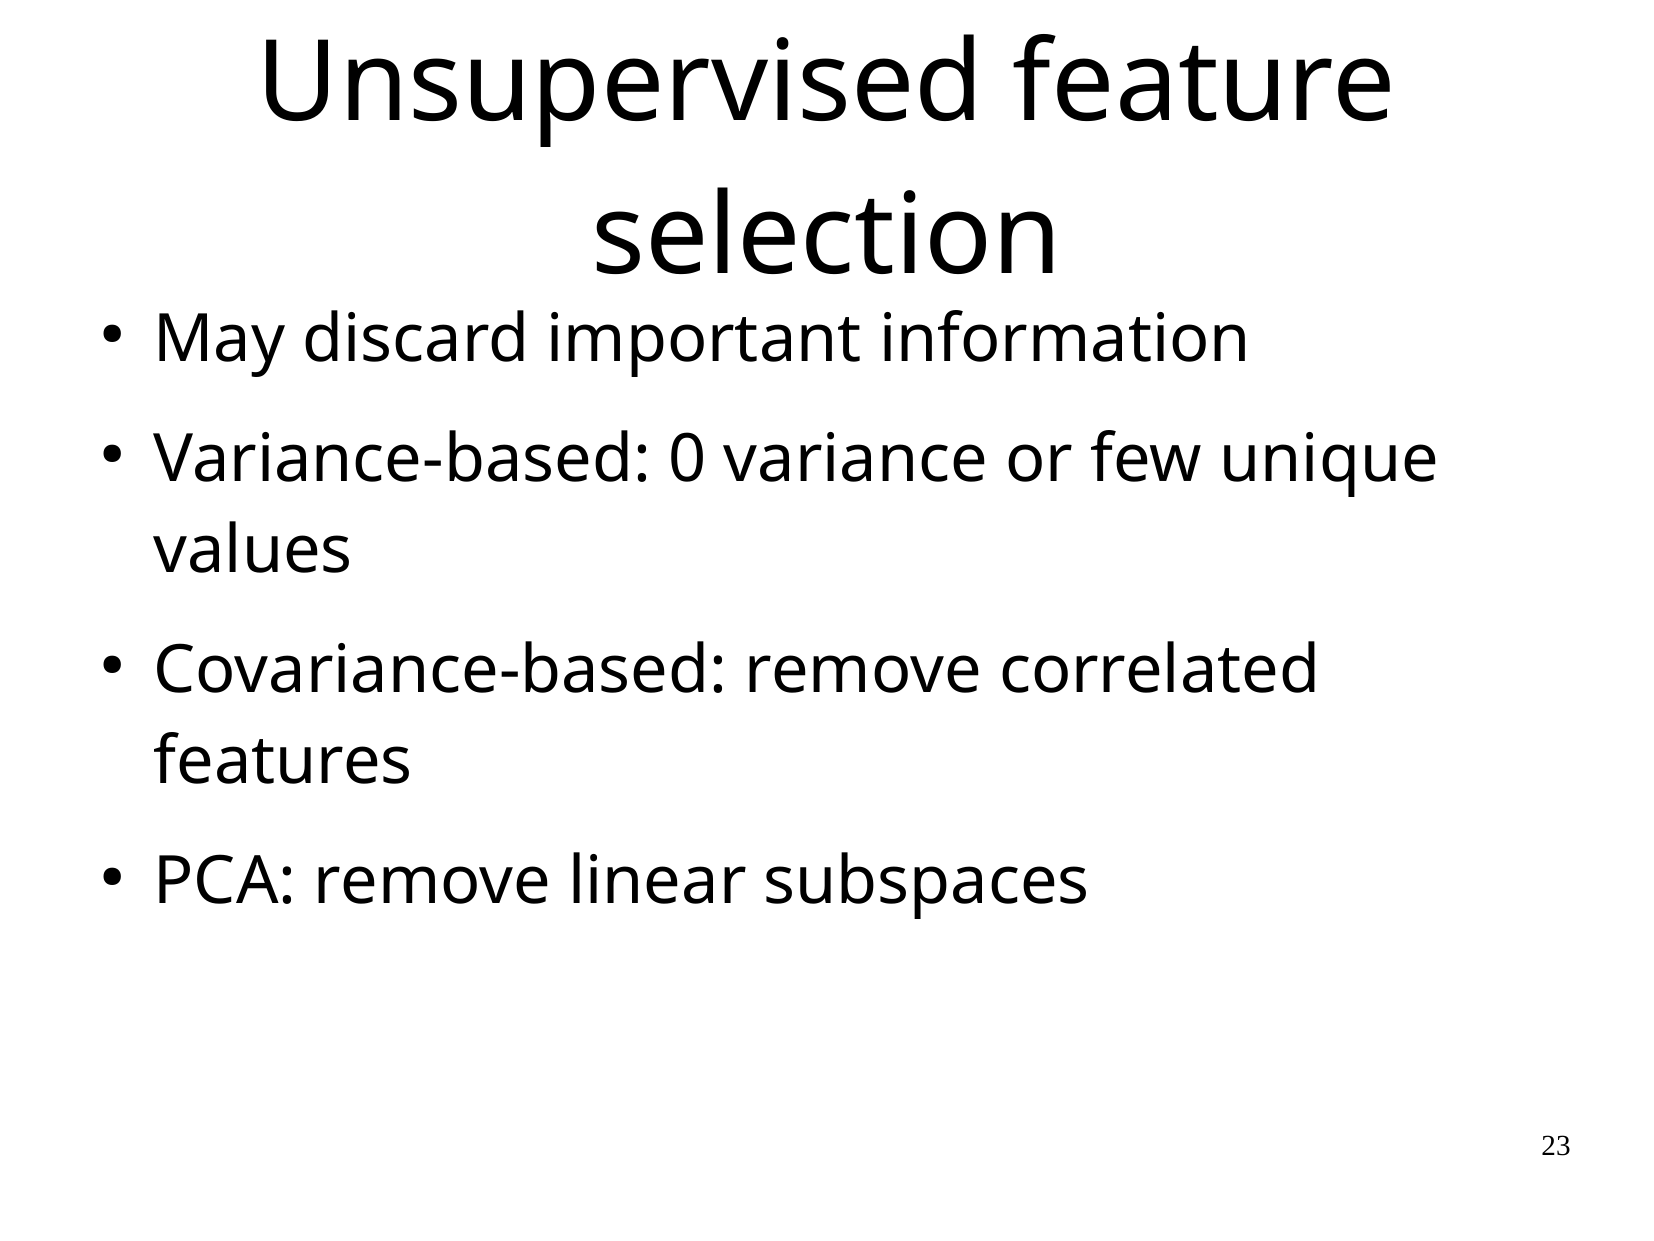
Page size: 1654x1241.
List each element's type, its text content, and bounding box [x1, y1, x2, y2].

title Unsupervised feature selection [82, 49, 1571, 257]
list May discard important information Variance-based: 0 variance or few unique values Covariance-based: remove correlated features PCA: remove linear subspaces [82, 290, 1571, 1010]
